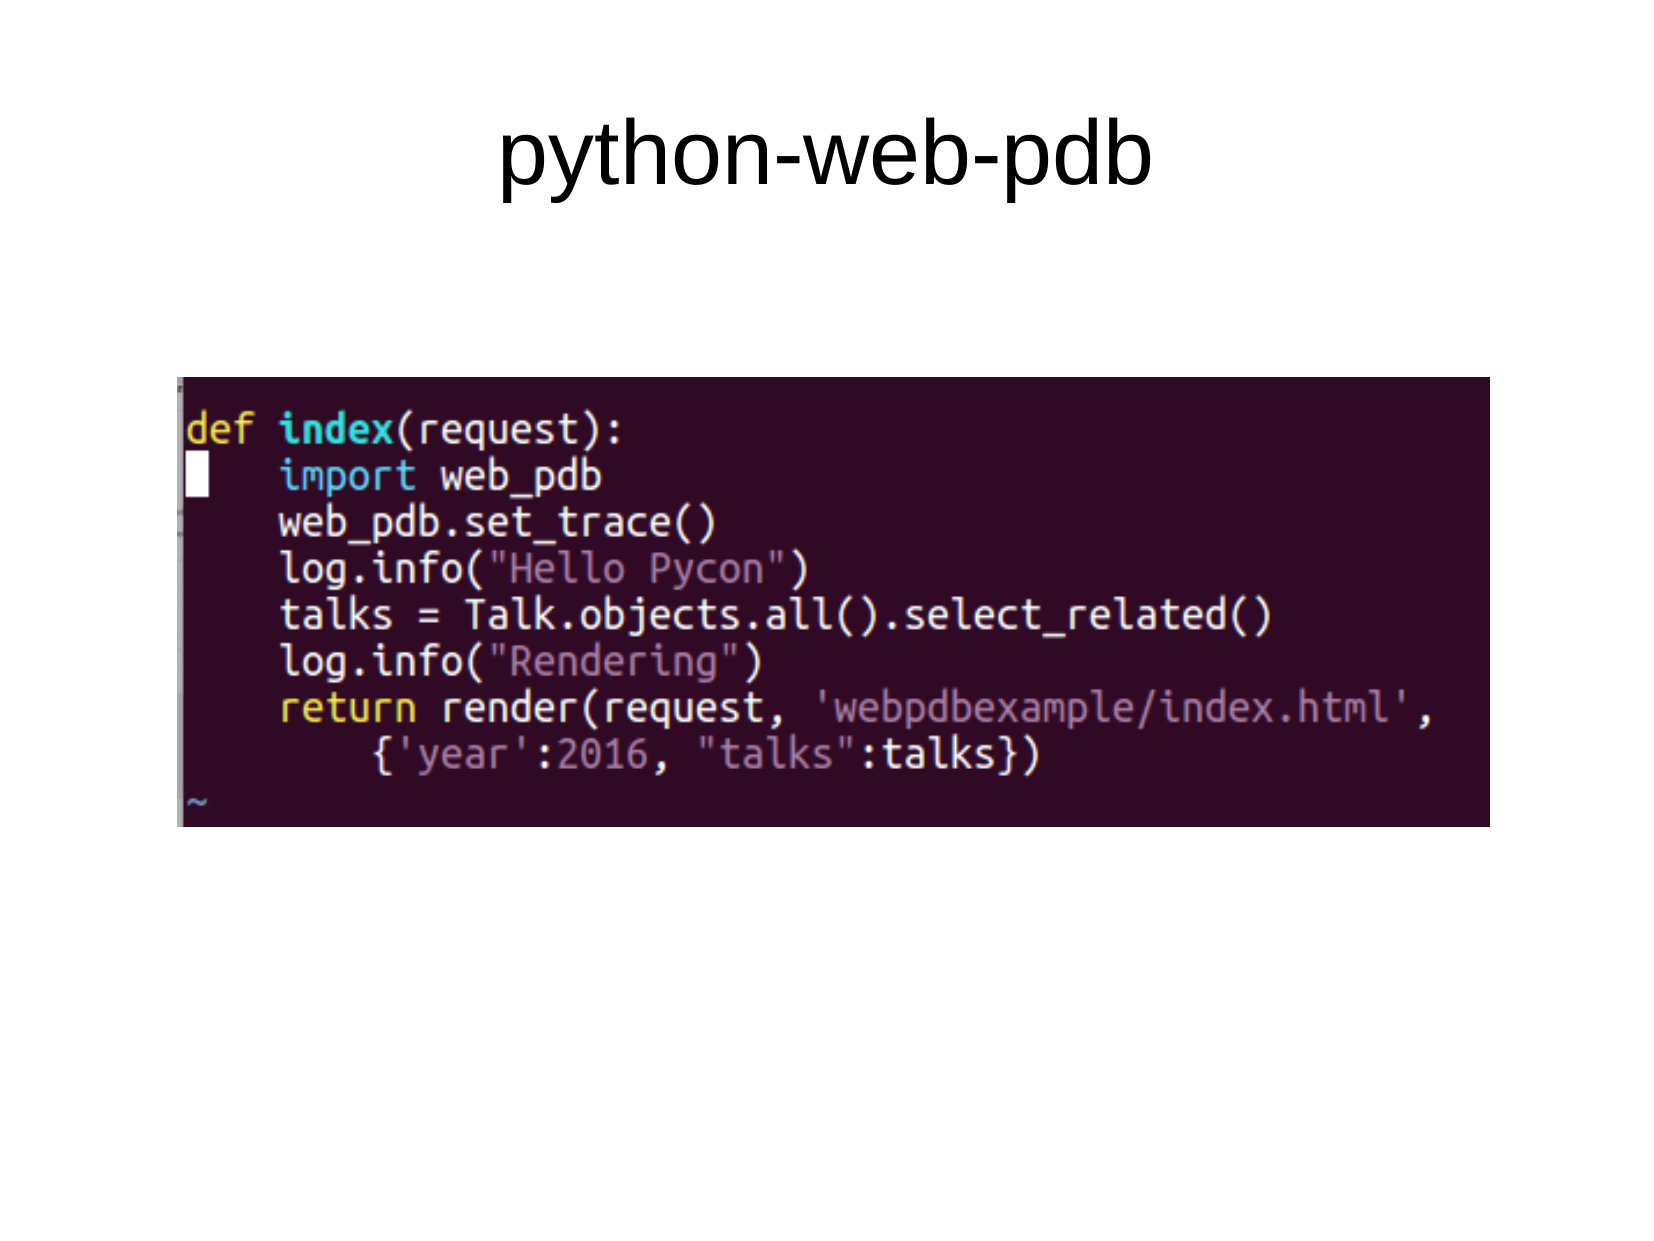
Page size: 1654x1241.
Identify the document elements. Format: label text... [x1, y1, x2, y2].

title python-web-pdb [82, 49, 1571, 257]
picture [177, 377, 1490, 827]
